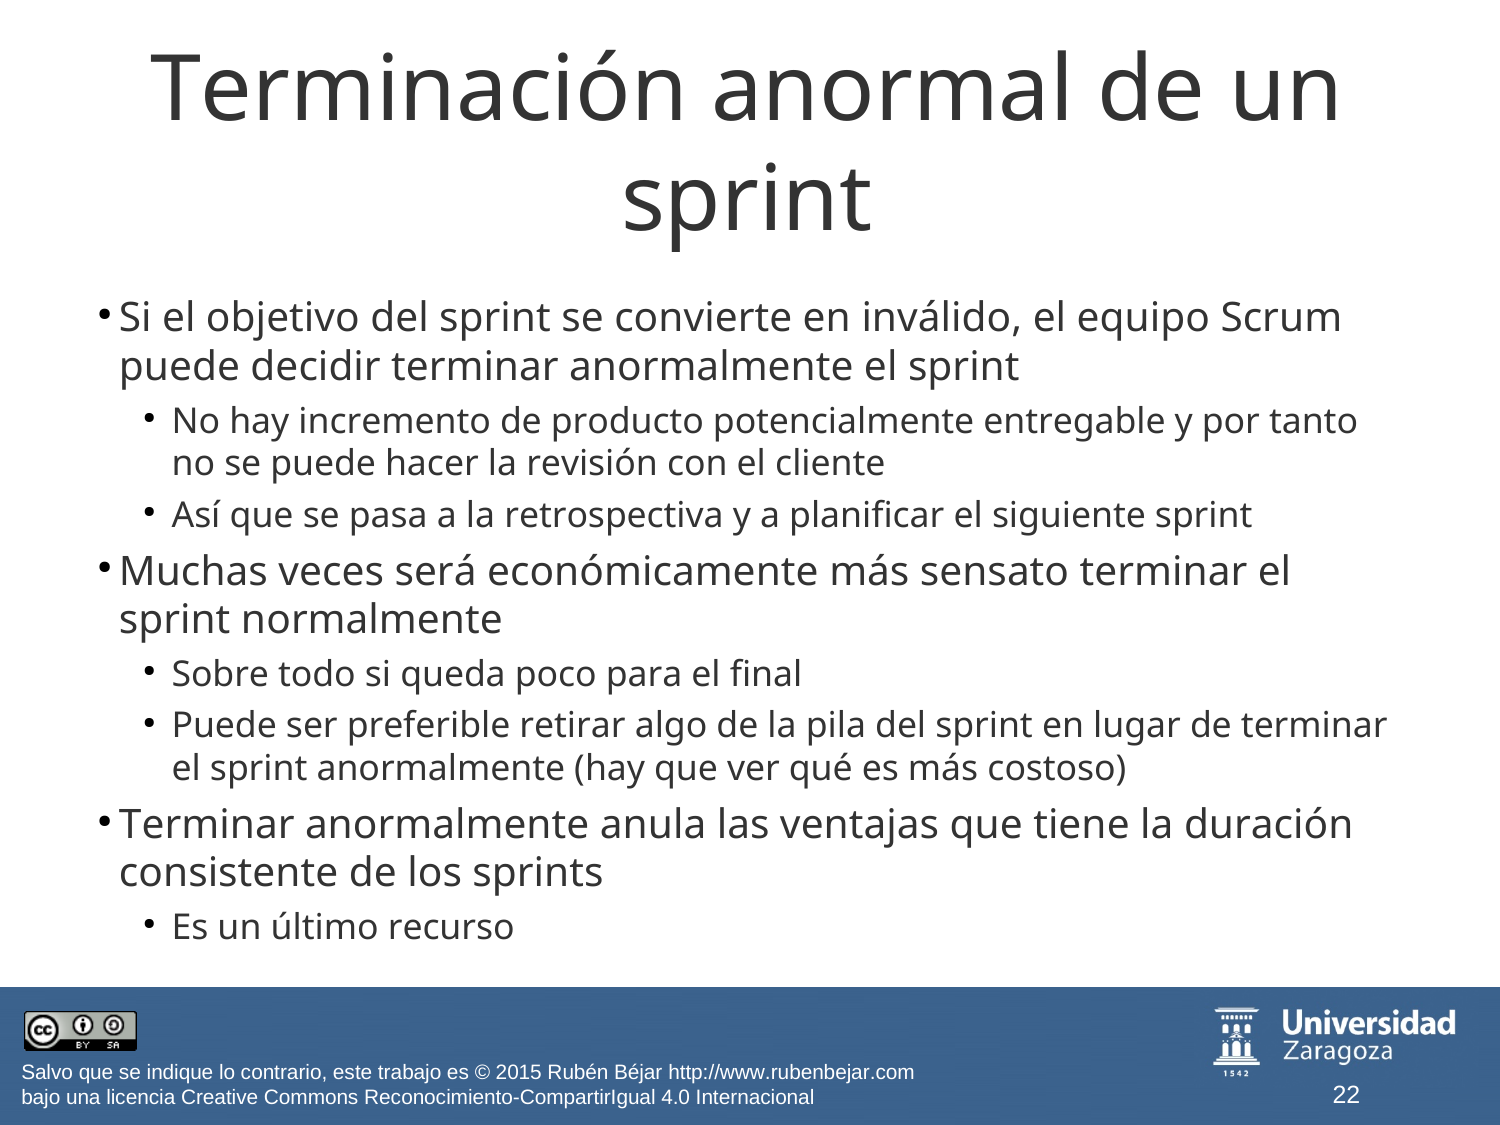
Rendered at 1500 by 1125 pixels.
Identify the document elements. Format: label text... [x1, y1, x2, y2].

title Terminación anormal de un sprint [74, 21, 1420, 257]
list Si el objetivo del sprint se convierte en inválido, el equipo Scrum puede decidir terminar anormalmente el sprint No hay incremento de producto potencialmente entregable y por tanto no se puede hacer la revisión con el cliente Así que se pasa a la retrospectiva y a planificar el siguiente sprint Muchas veces será económicamente más sensato terminar el sprint normalmente Sobre todo si queda poco para el final Puede ser preferible retirar algo de la pila del sprint en lugar de terminar el sprint anormalmente (hay que ver qué es más costoso) Terminar anormalmente anula las ventajas que tiene la duración consistente de los sprints Es un último recurso [82, 283, 1418, 957]
picture [0, 987, 1500, 1125]
